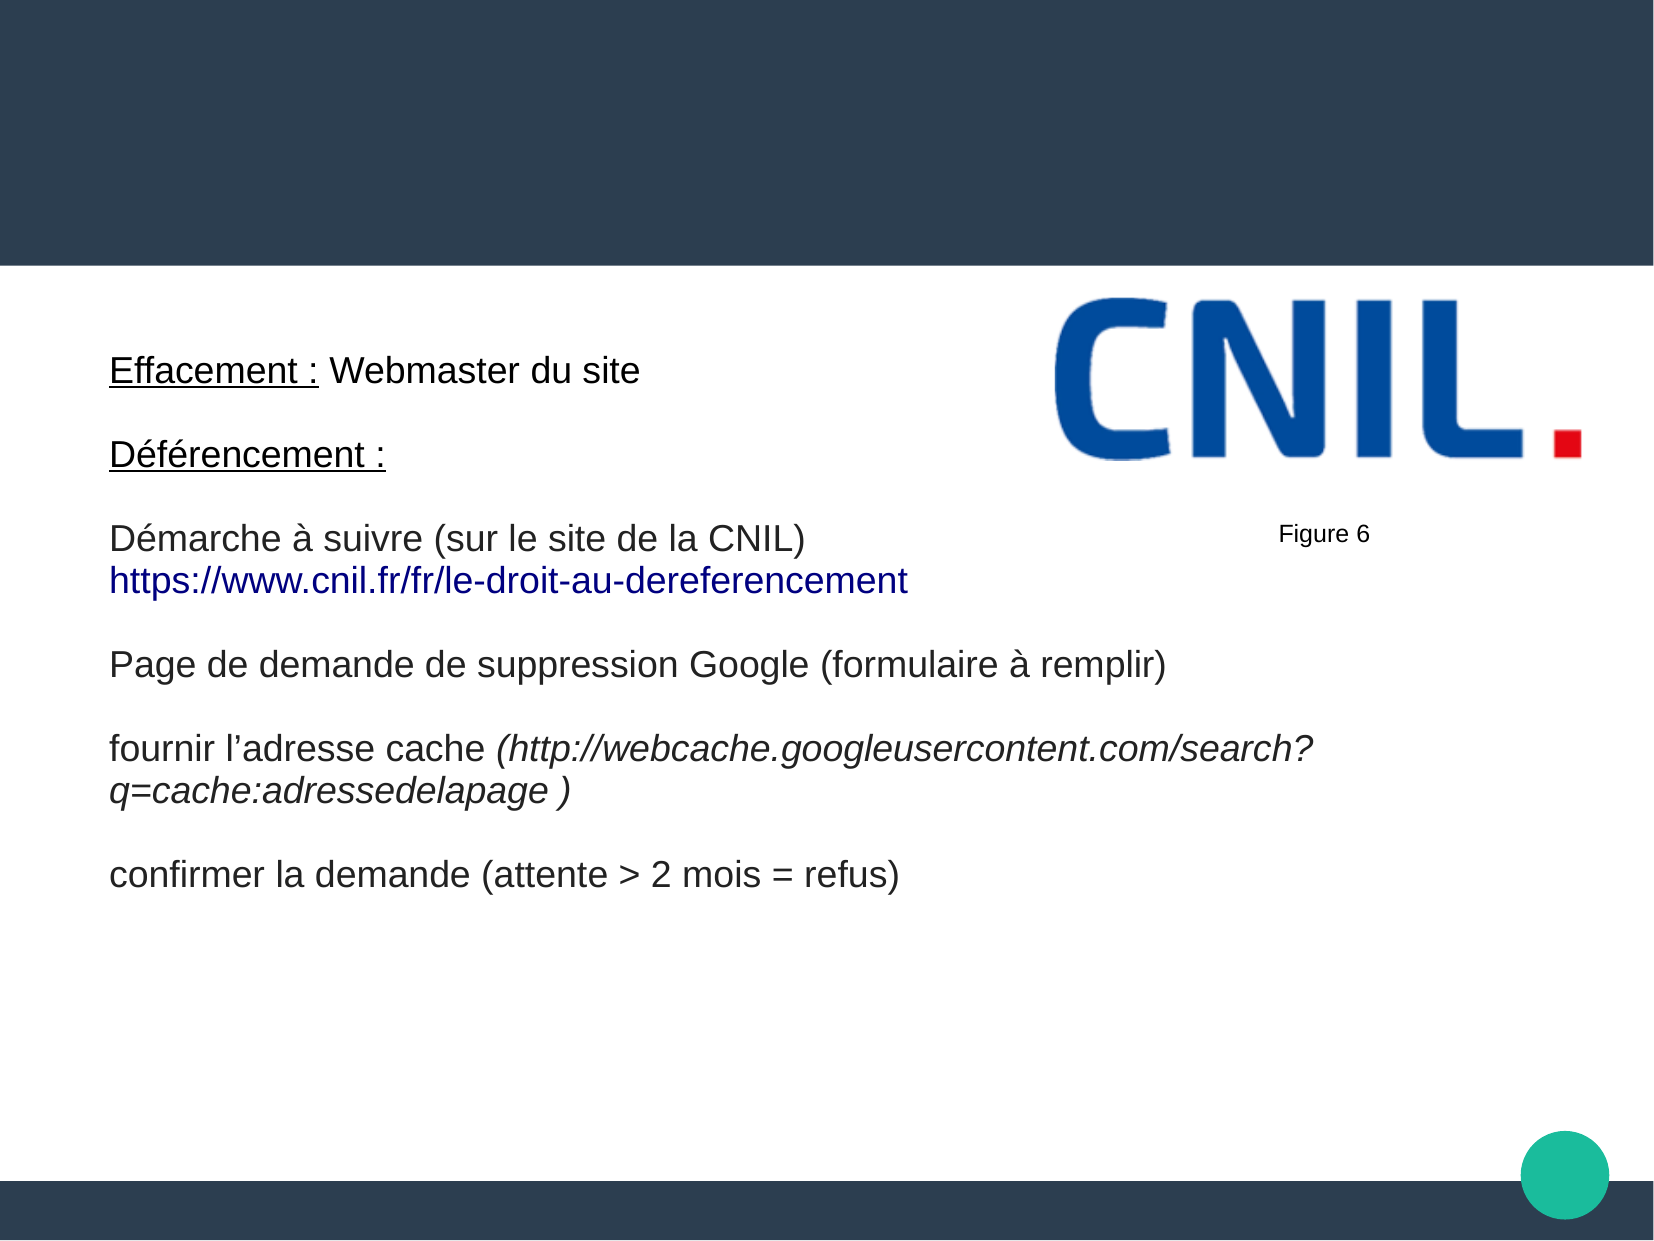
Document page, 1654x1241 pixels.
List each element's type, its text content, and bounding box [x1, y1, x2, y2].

text_box Effacement : Webmaster du site Déférencement : Démarche à suivre (sur le site de la CNIL) https://www.cnil.fr/fr/le-droit-au-dereferencement Page de demande de suppression Google (formulaire à remplir) fournir l’adresse cache (http://webcache.googleusercontent.com/search?q=cache:adressedelapage ) confirmer la demande (attente > 2 mois = refus) [94, 342, 1560, 1075]
picture [885, 296, 1654, 461]
